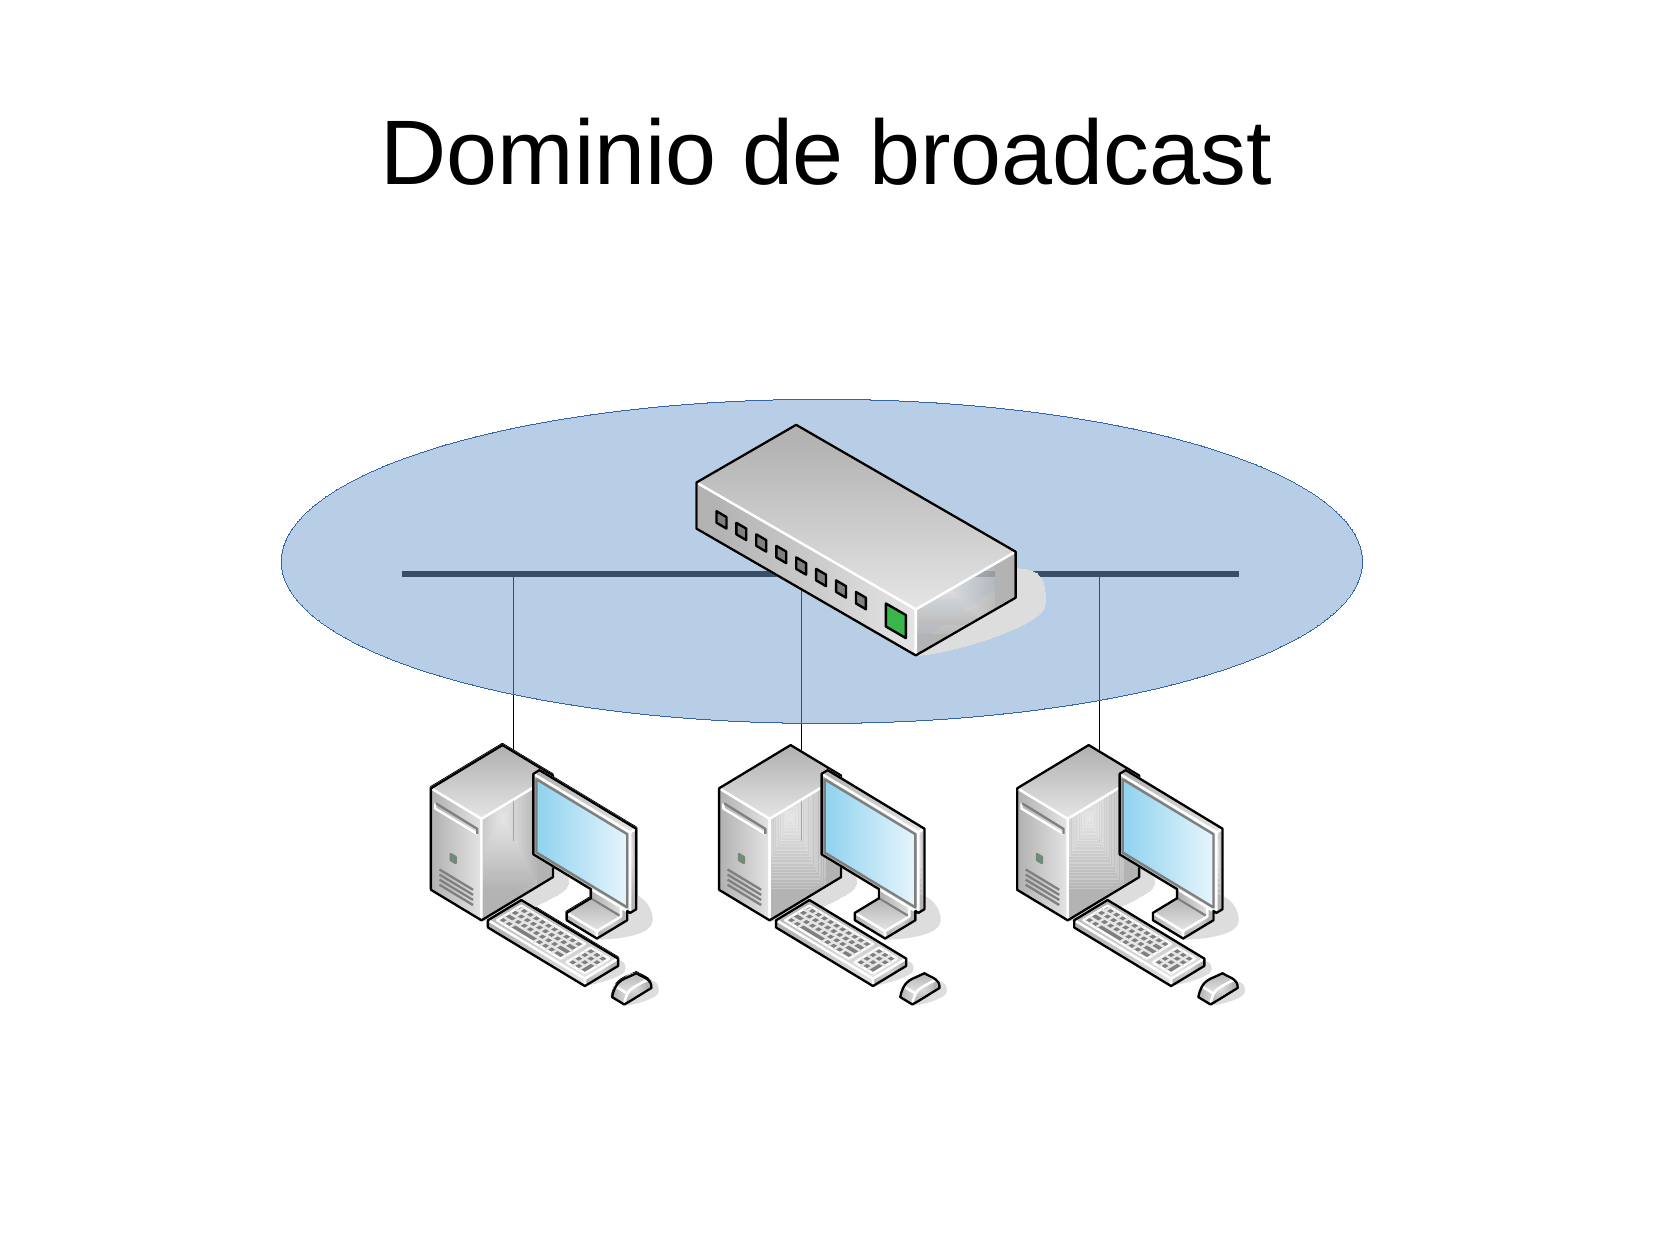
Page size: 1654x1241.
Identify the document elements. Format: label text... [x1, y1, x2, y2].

text_box [1121, 772, 1221, 936]
text_box [778, 902, 905, 984]
text_box [1076, 902, 1203, 984]
text_box [614, 976, 650, 1002]
text_box [630, 981, 658, 1004]
text_box [1019, 747, 1137, 918]
text_box [1107, 870, 1155, 906]
text_box [889, 897, 940, 939]
text_box [281, 399, 1363, 724]
title Dominio de broadcast [82, 49, 1571, 257]
text_box [809, 870, 857, 906]
text_box [881, 962, 913, 984]
text_box [593, 961, 625, 984]
text_box [601, 897, 652, 939]
text_box [433, 747, 551, 918]
text_box [721, 747, 839, 918]
text_box [1216, 982, 1244, 1004]
text_box [1181, 962, 1211, 983]
text_box [823, 772, 923, 936]
text_box [535, 772, 635, 936]
text_box [918, 982, 946, 1004]
text_box [490, 902, 616, 984]
text_box [1201, 975, 1236, 1002]
text_box [521, 870, 569, 906]
text_box [902, 975, 938, 1002]
text_box [1187, 897, 1238, 939]
